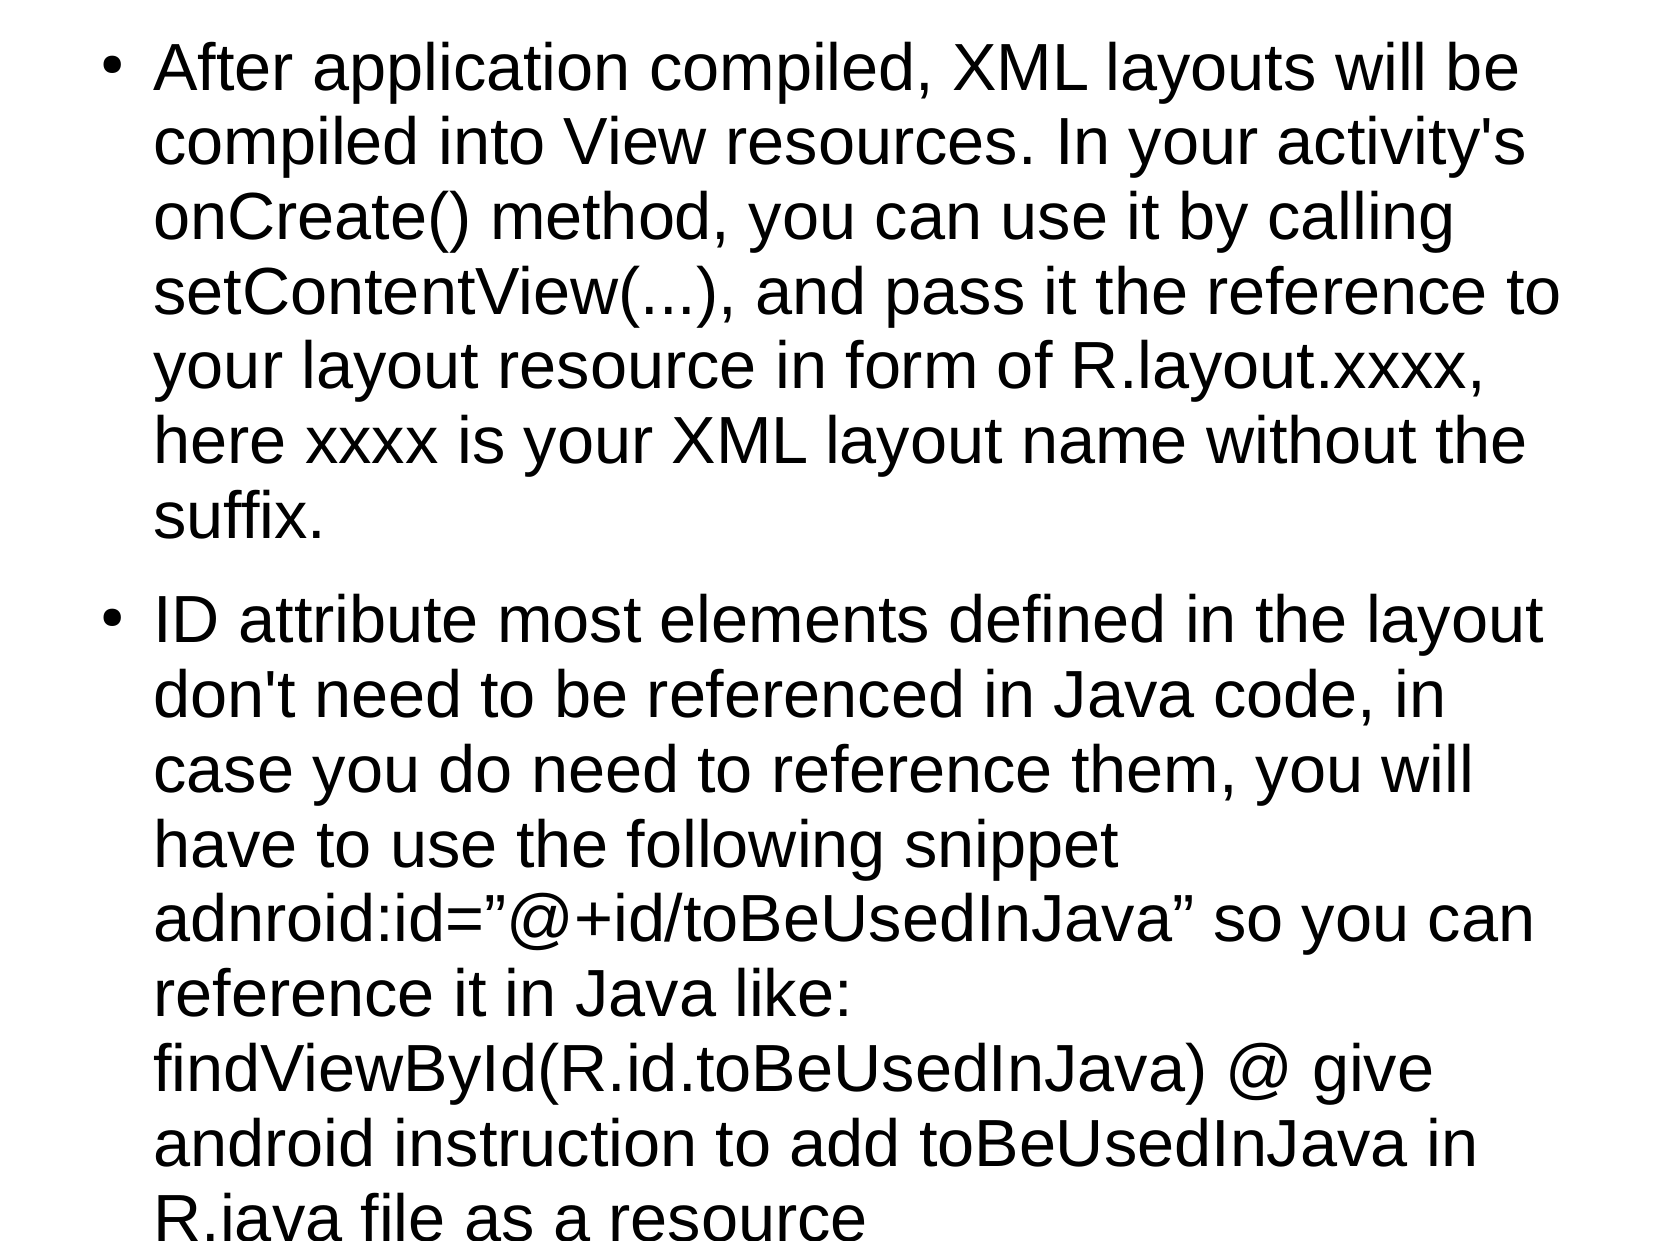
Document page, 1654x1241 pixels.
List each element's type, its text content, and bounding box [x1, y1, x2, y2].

list After application compiled, XML layouts will be compiled into View resources. In your activity's onCreate() method, you can use it by calling setContentView(...), and pass it the reference to your layout resource in form of R.layout.xxxx, here xxxx is your XML layout name without the suffix. ID attribute most elements defined in the layout don't need to be referenced in Java code, in case you do need to reference them, you will have to use the following snippet adnroid:id=”@+id/toBeUsedInJava” so you can reference it in Java like: findViewById(R.id.toBeUsedInJava) @ give android instruction to add toBeUsedInJava in R.java file as a resource [82, 29, 1571, 1241]
